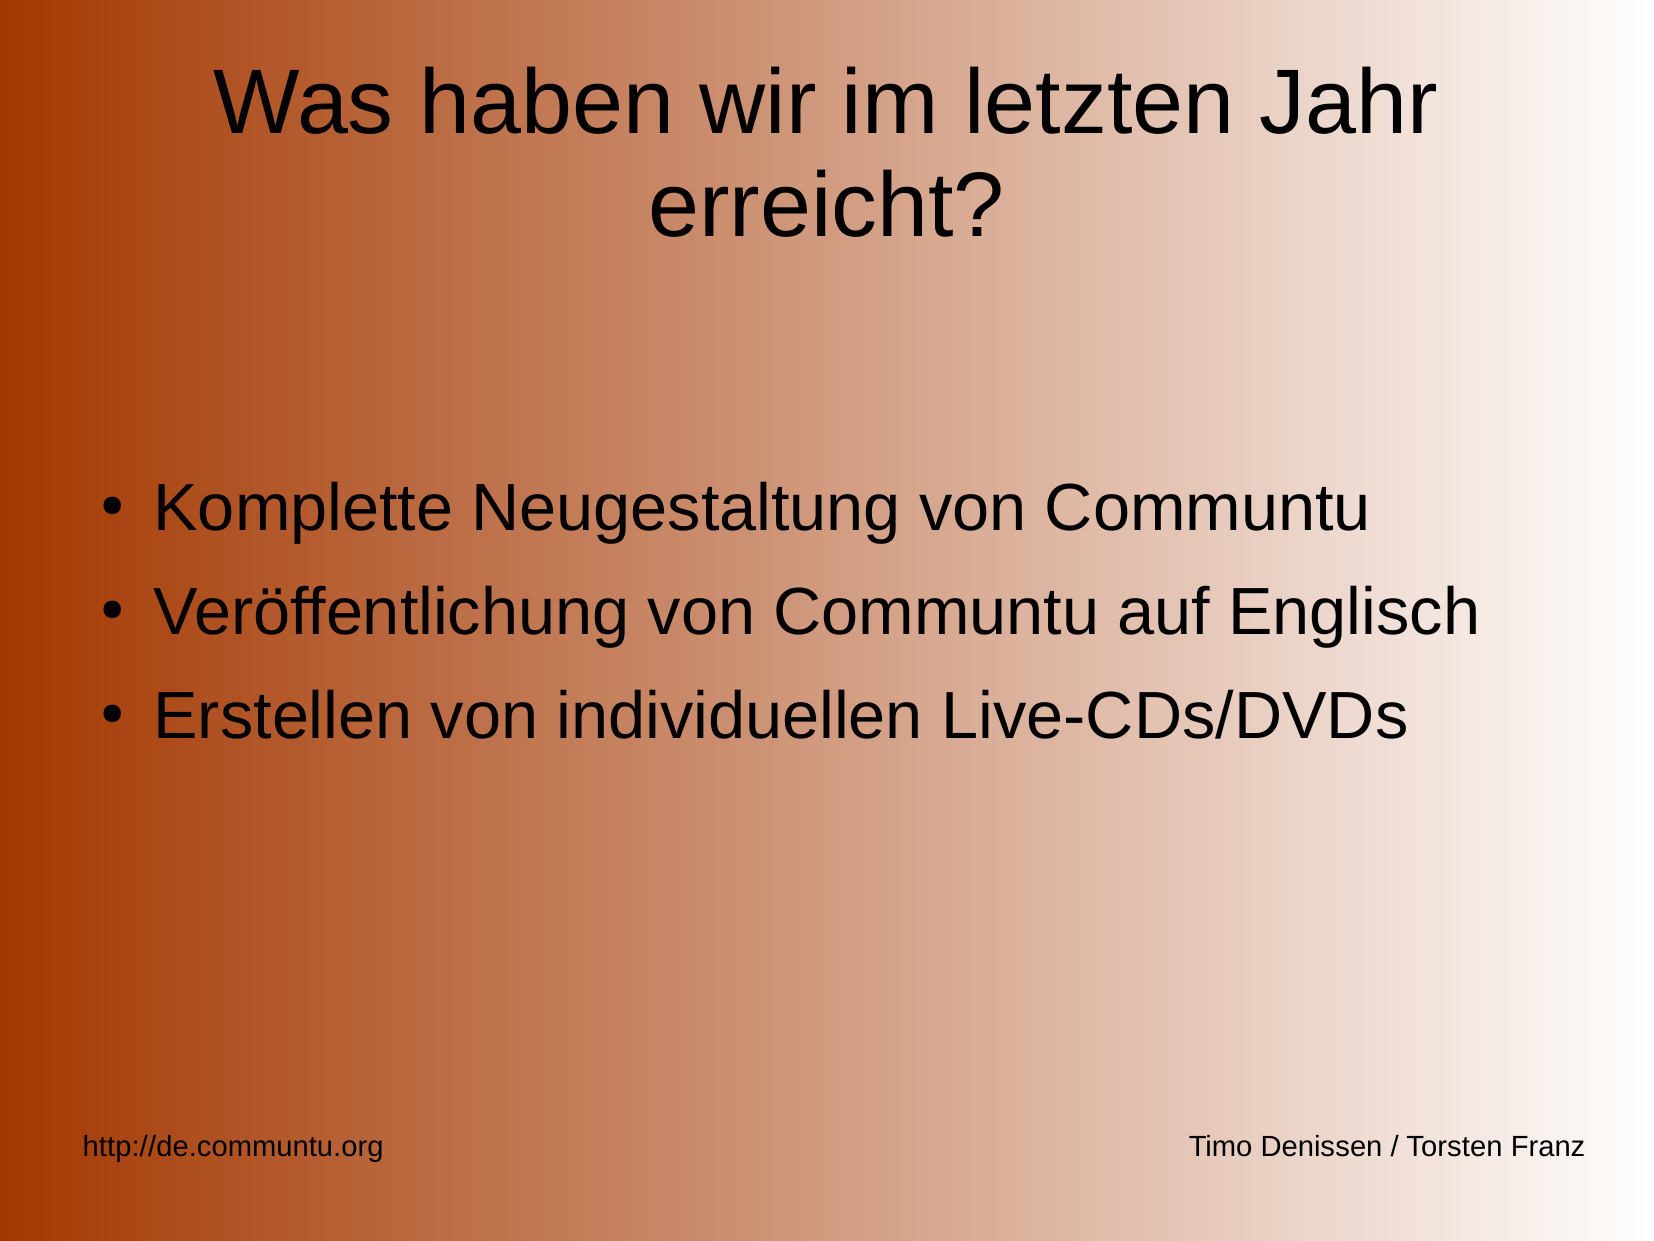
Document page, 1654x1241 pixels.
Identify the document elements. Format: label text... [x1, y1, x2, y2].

list Komplette Neugestaltung von Communtu Veröffentlichung von Communtu auf Englisch Erstellen von individuellen Live-CDs/DVDs [82, 469, 1571, 771]
title Was haben wir im letzten Jahr erreicht? [82, 49, 1571, 257]
